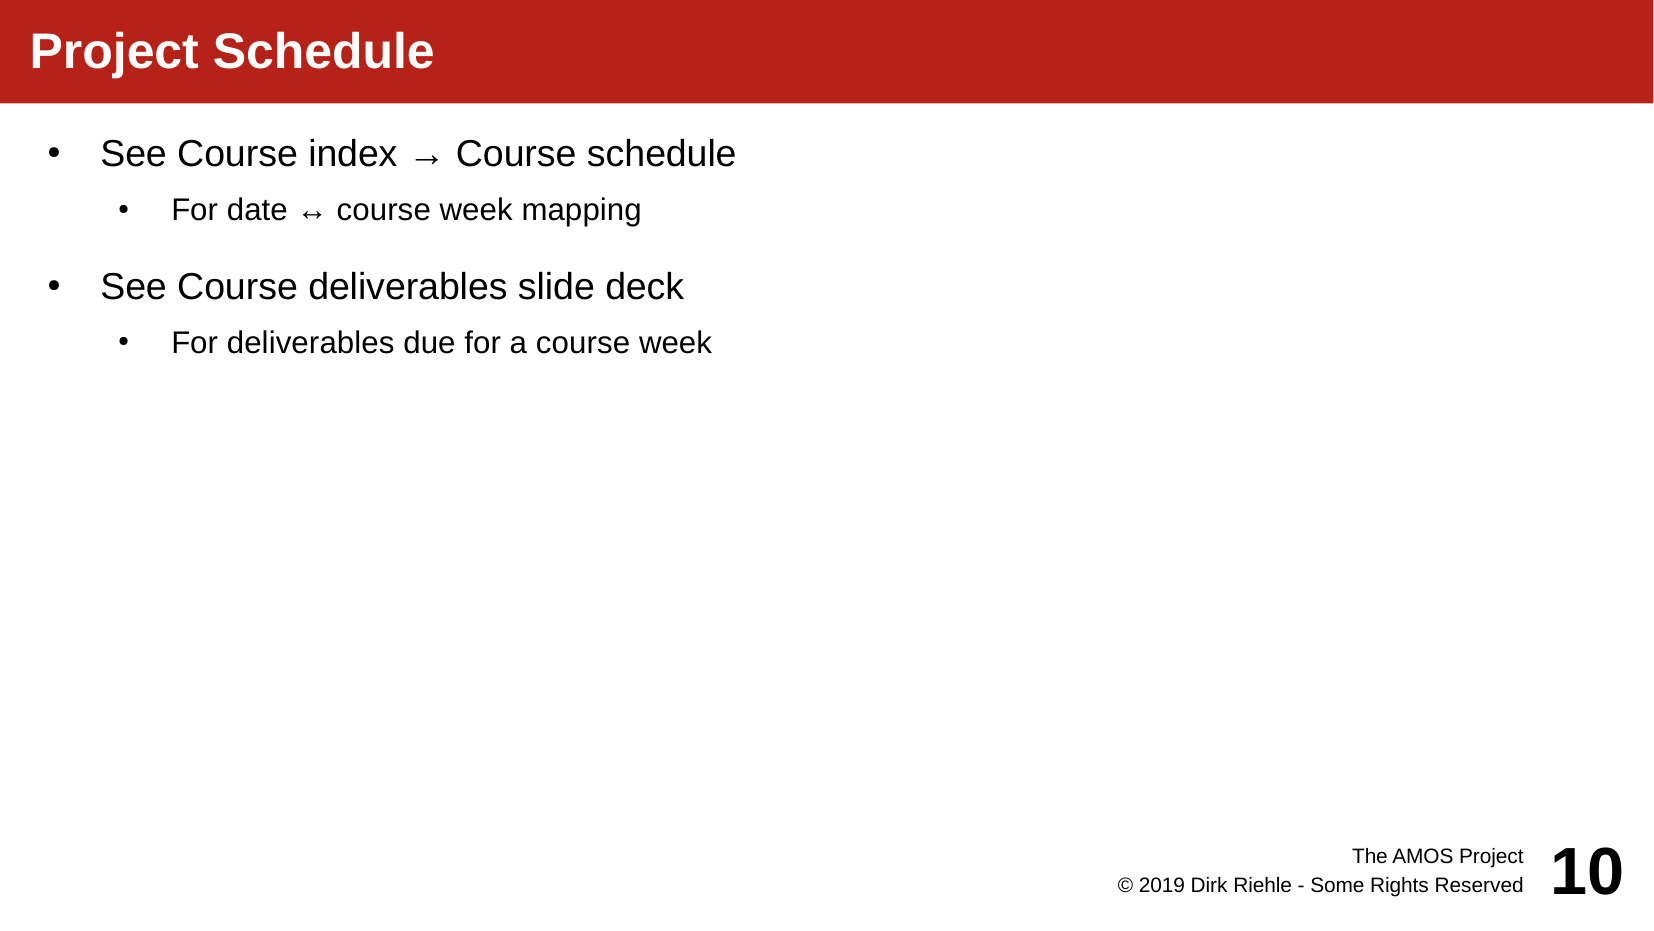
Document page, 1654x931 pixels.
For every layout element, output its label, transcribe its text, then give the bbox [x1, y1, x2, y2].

list See Course index → Course schedule For date ↔ course week mapping See Course deliverables slide deck For deliverables due for a course week [29, 132, 1625, 798]
title Project Schedule [0, 0, 1654, 104]
